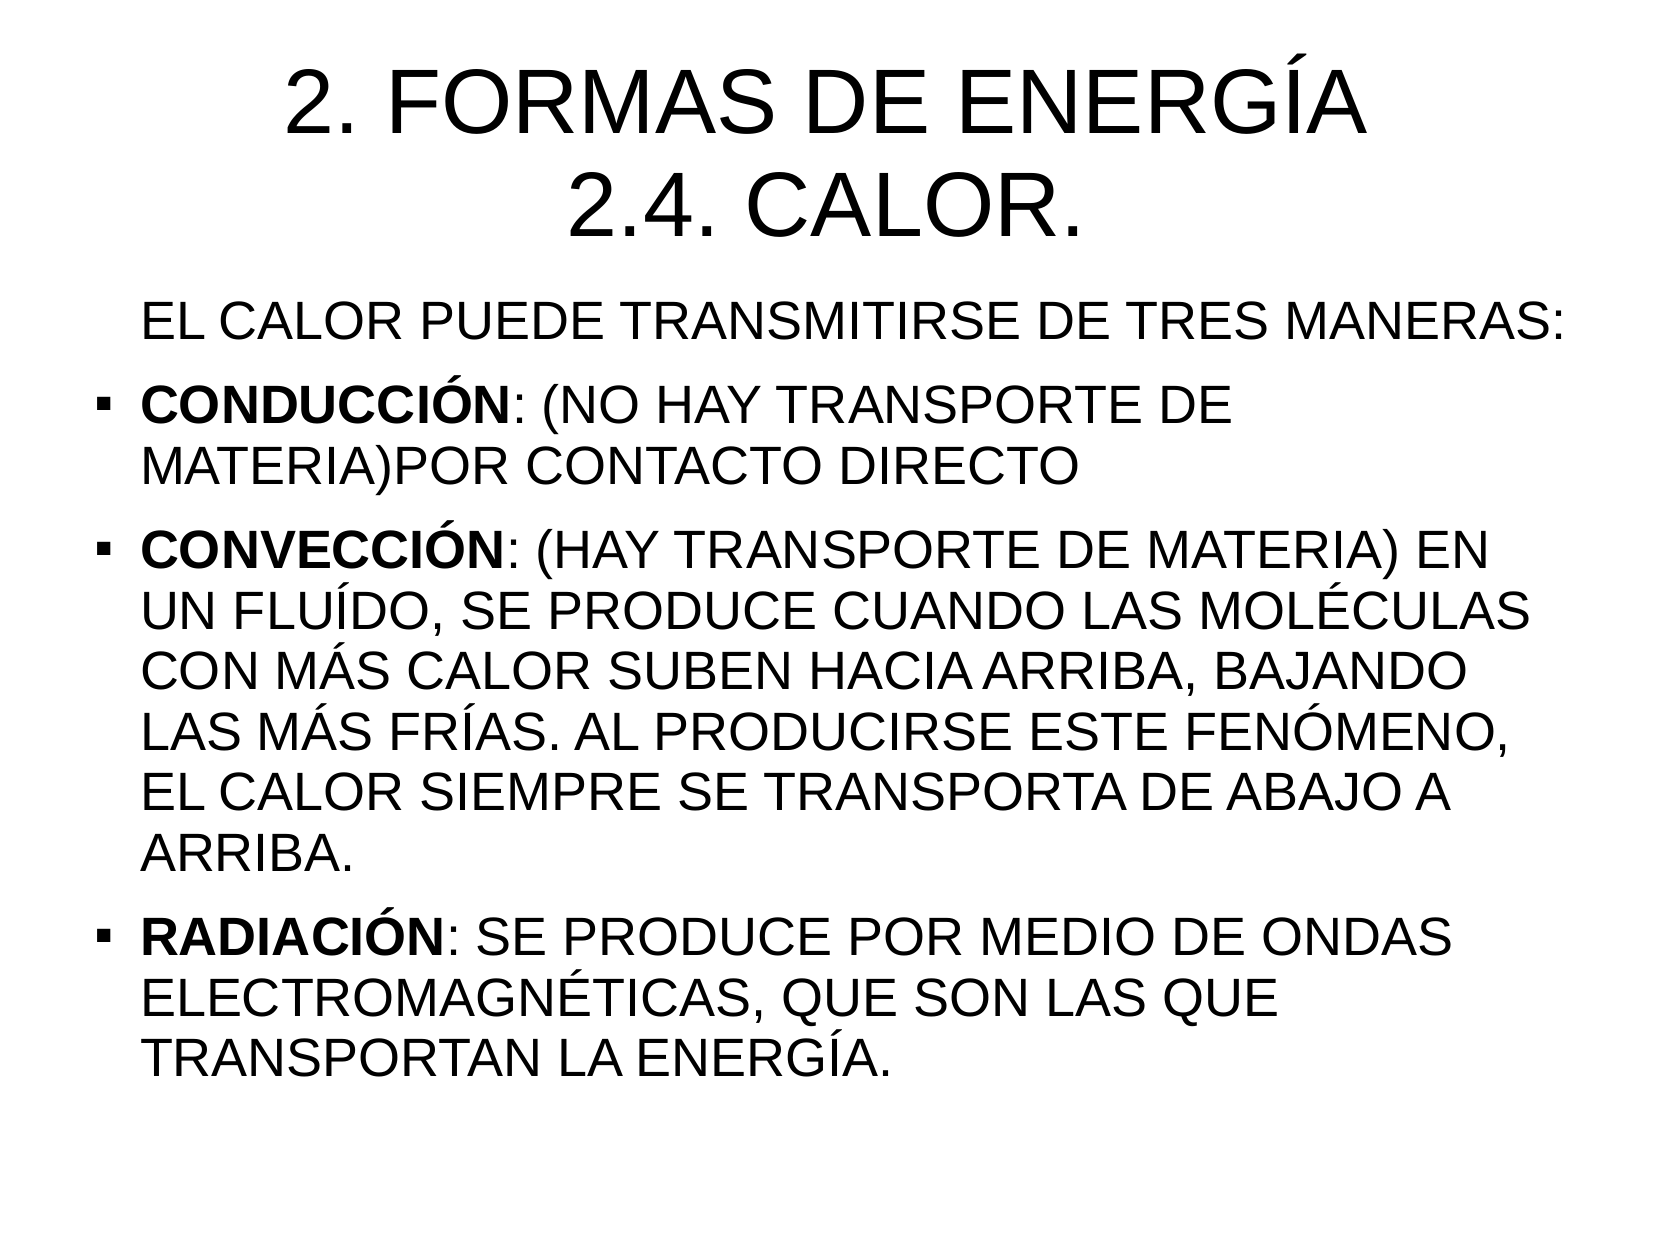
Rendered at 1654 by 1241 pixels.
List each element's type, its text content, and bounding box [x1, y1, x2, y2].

title 2. FORMAS DE ENERGÍA 2.4. CALOR. [82, 49, 1571, 257]
list EL CALOR PUEDE TRANSMITIRSE DE TRES MANERAS: CONDUCCIÓN: (NO HAY TRANSPORTE DE MATERIA)POR CONTACTO DIRECTO CONVECCIÓN: (HAY TRANSPORTE DE MATERIA) EN UN FLUÍDO, SE PRODUCE CUANDO LAS MOLÉCULAS CON MÁS CALOR SUBEN HACIA ARRIBA, BAJANDO LAS MÁS FRÍAS. AL PRODUCIRSE ESTE FENÓMENO, EL CALOR SIEMPRE SE TRANSPORTA DE ABAJO A ARRIBA. RADIACIÓN: SE PRODUCE POR MEDIO DE ONDAS ELECTROMAGNÉTICAS, QUE SON LAS QUE TRANSPORTAN LA ENERGÍA. [82, 290, 1571, 1109]
